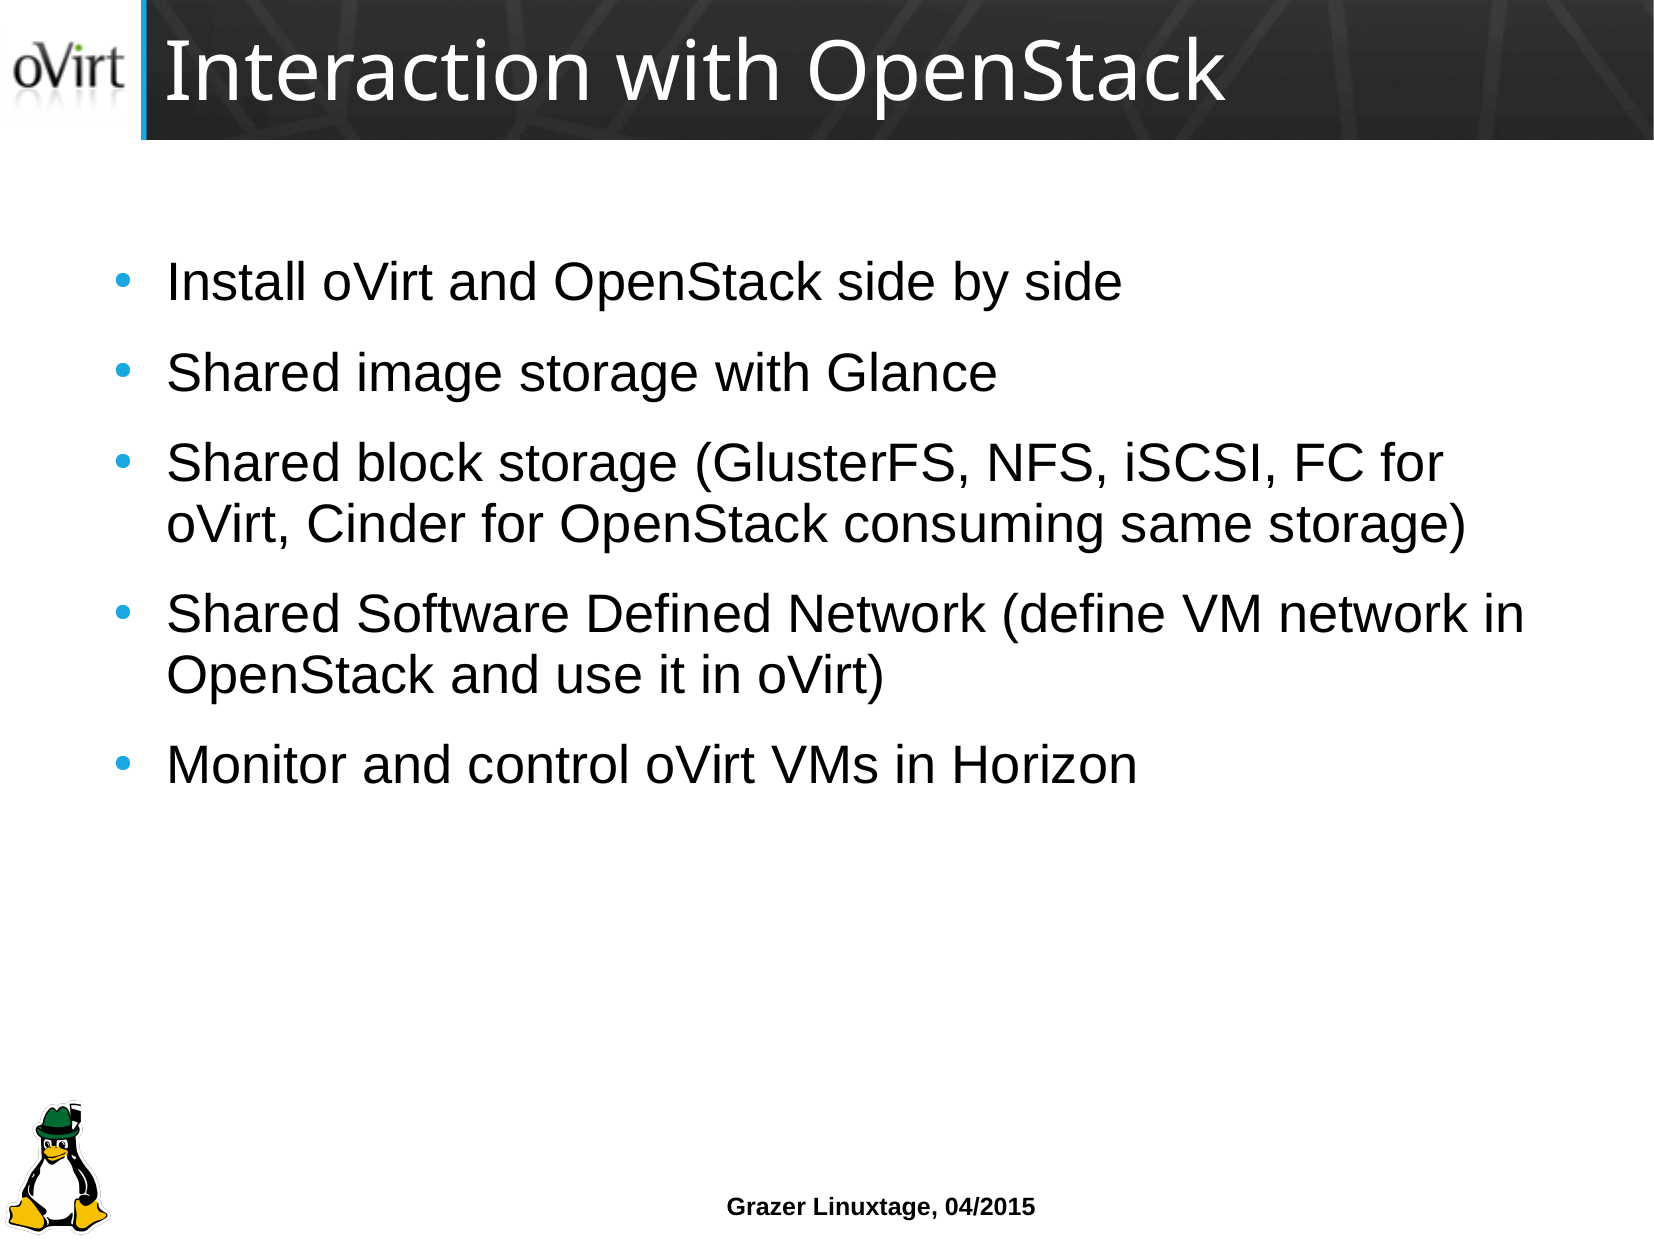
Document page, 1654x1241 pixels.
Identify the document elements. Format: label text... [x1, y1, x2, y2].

picture [0, 0, 1654, 140]
picture [5, 1100, 111, 1235]
title Interaction with OpenStack [164, 18, 1653, 119]
text_box Install oVirt and OpenStack side by side Shared image storage with Glance Shared block storage (GlusterFS, NFS, iSCSI, FC for oVirt, Cinder for OpenStack consuming same storage) Shared Software Defined Network (define VM network in OpenStack and use it in oVirt) Monitor and control oVirt VMs in Horizon [80, 244, 1570, 1125]
